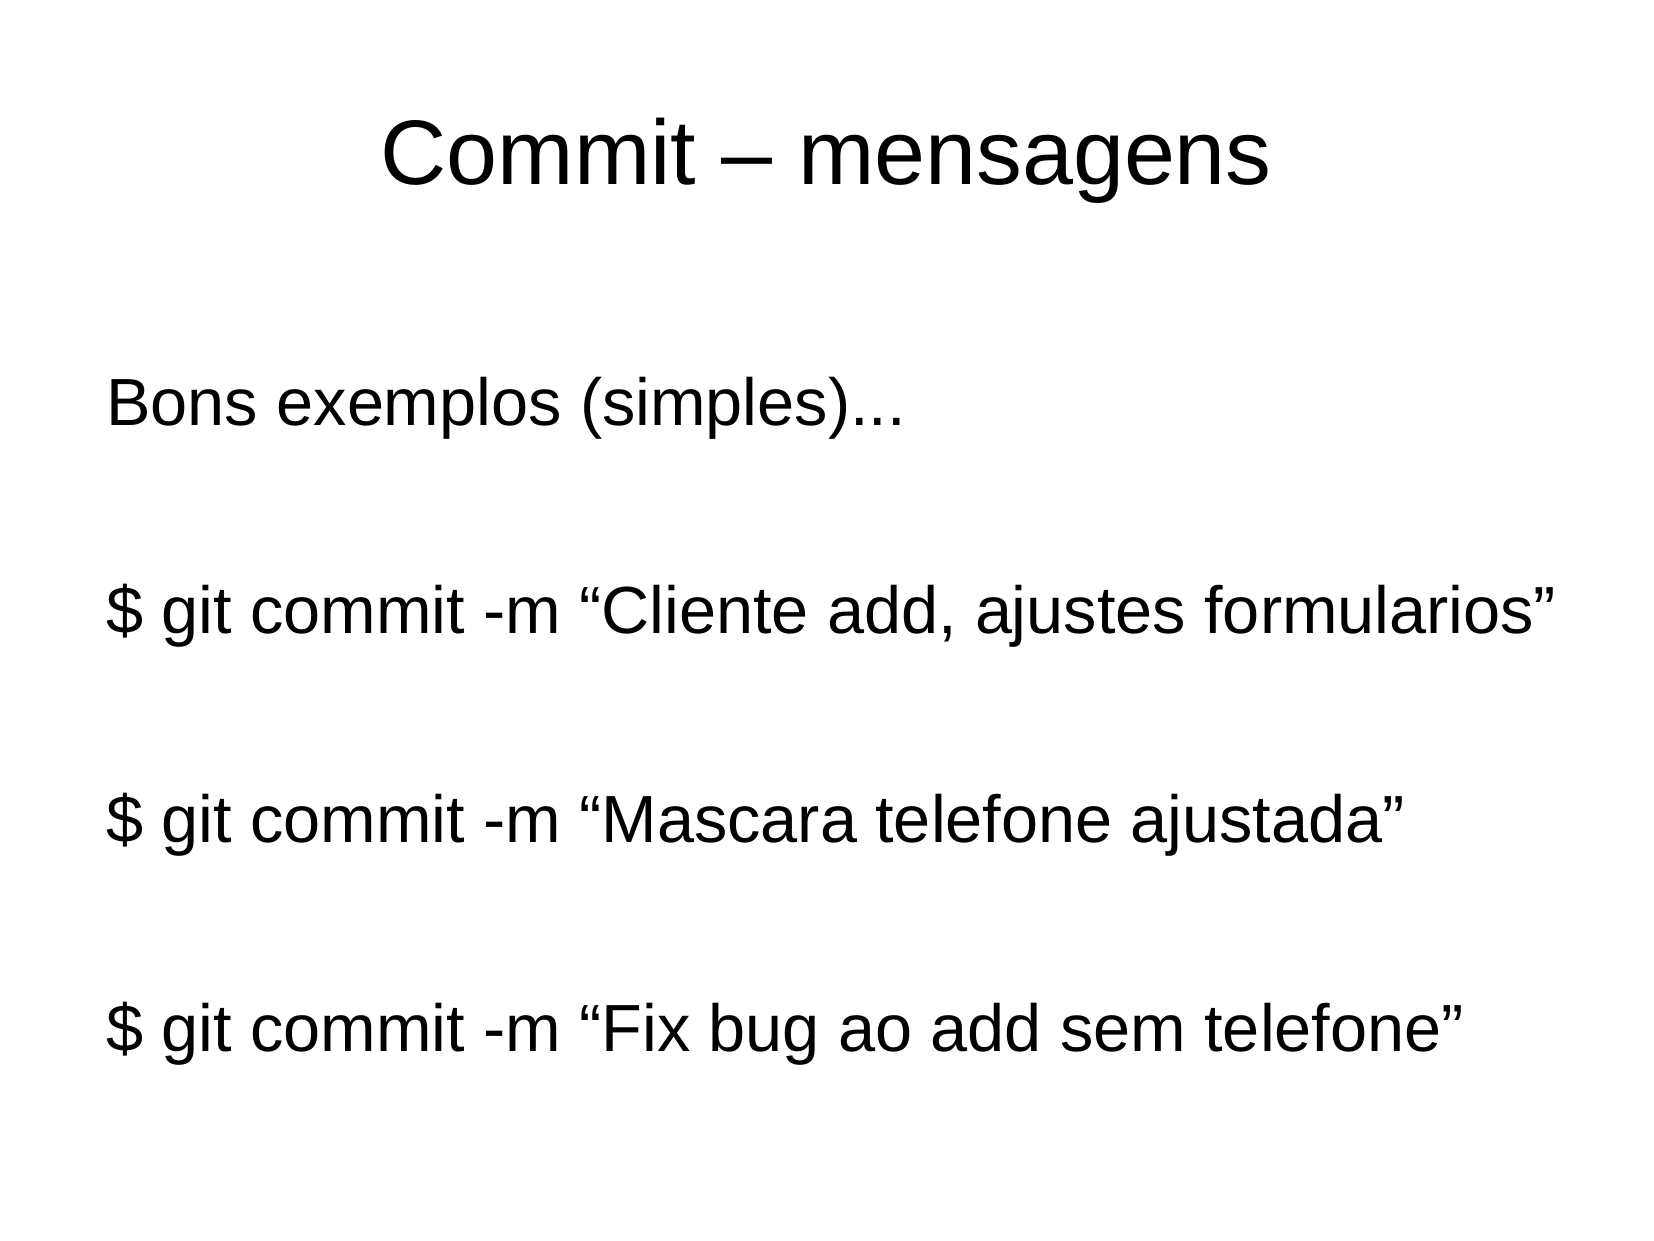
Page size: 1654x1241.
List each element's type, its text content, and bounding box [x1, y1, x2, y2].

title Commit – mensagens [82, 49, 1571, 257]
list Bons exemplos (simples)... $ git commit -m “Cliente add, ajustes formularios” $ git commit -m “Mascara telefone ajustada” $ git commit -m “Fix bug ao add sem telefone” [106, 260, 1572, 1128]
